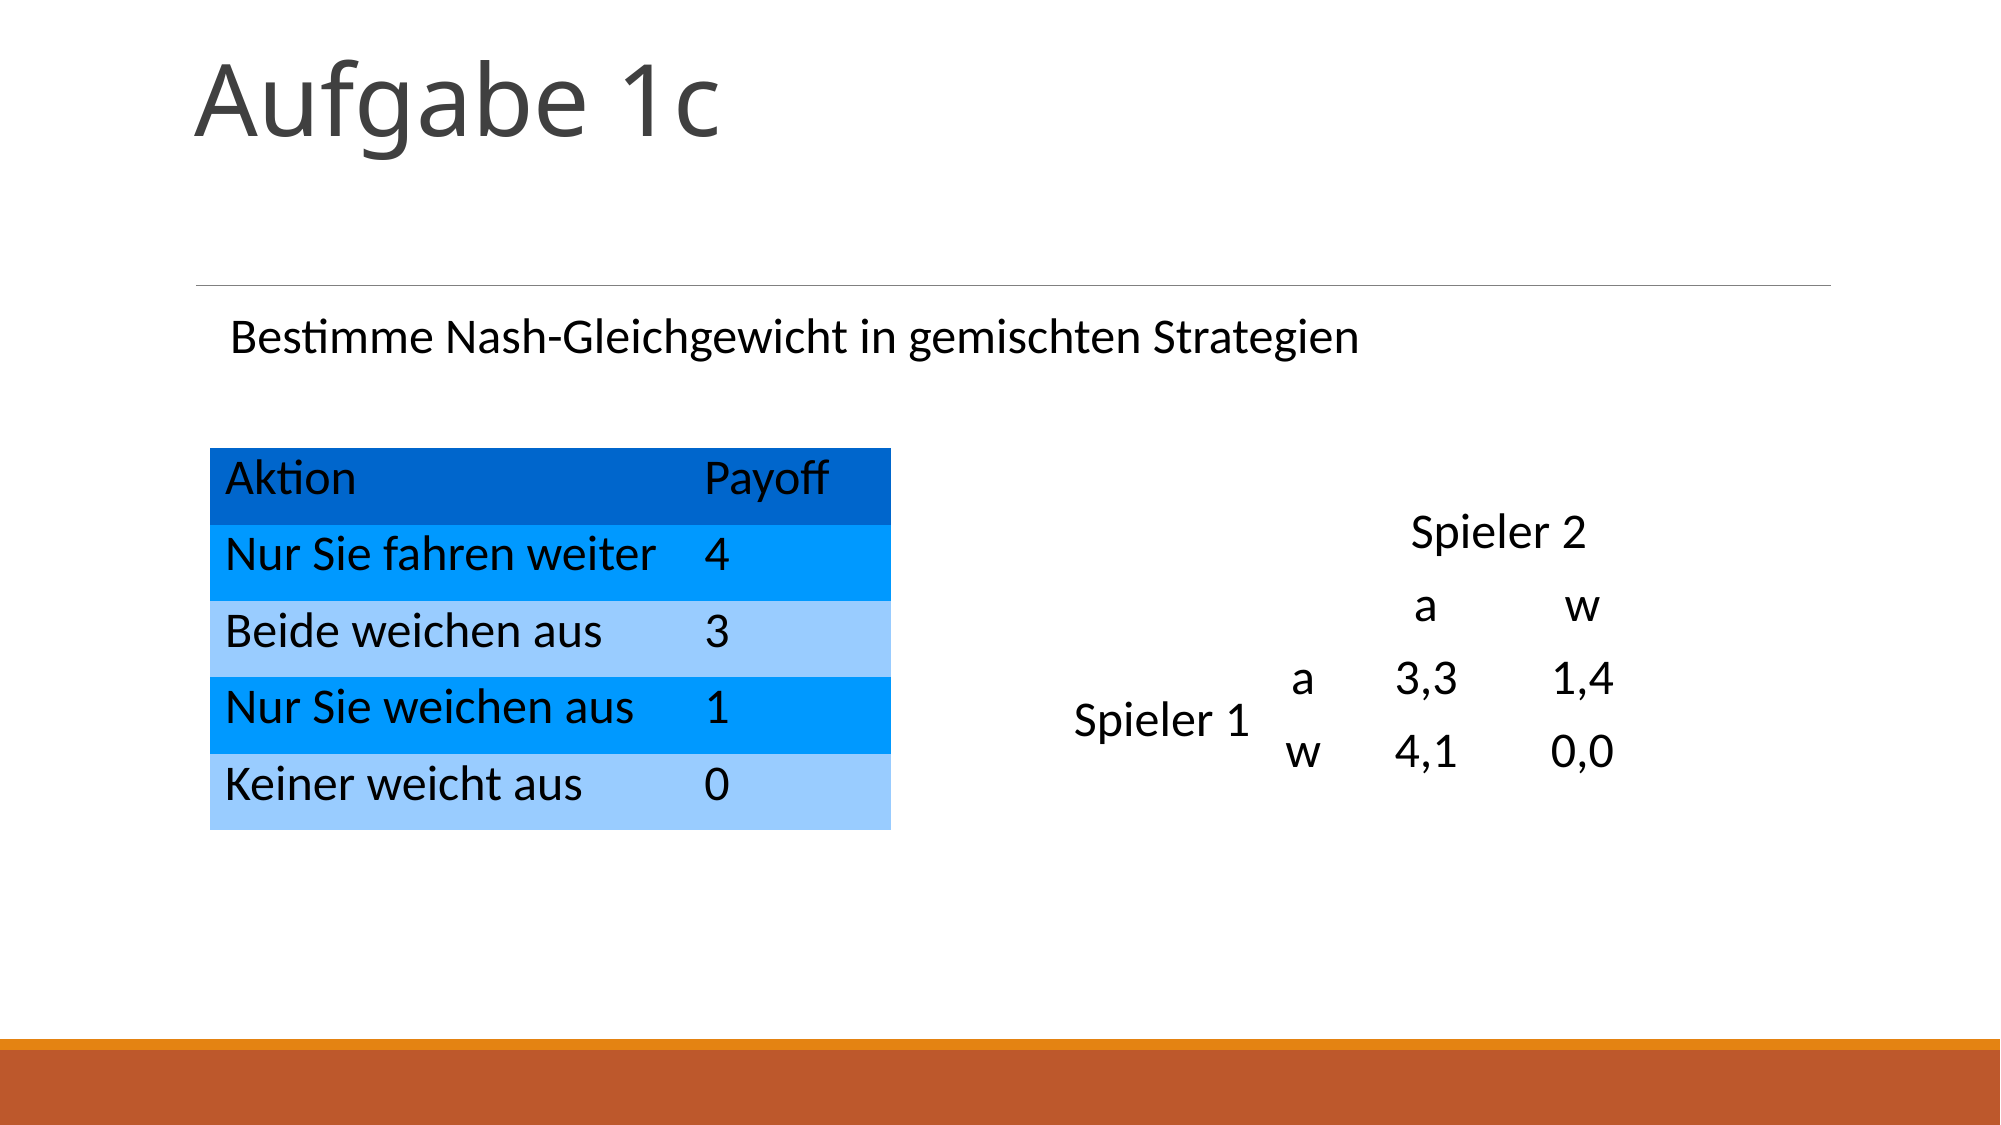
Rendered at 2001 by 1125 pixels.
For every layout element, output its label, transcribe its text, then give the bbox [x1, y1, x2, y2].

table_header Spieler 2 [1343, 505, 1655, 578]
table_cell 3 [690, 601, 891, 677]
table_cell Beide weichen aus [210, 601, 690, 677]
table_header Aktion [210, 448, 690, 525]
table_cell Nur Sie fahren weiter [210, 525, 690, 601]
table_cell 1 [690, 677, 891, 754]
table_header [1068, 505, 1343, 650]
text_box Bestimme Nash-Gleichgewicht in gemischten Strategien [179, 302, 1830, 963]
table_cell a [1264, 650, 1343, 723]
table_cell 1,4 [1509, 650, 1655, 723]
table_cell 0,0 [1509, 723, 1655, 796]
table_cell w [1264, 723, 1343, 796]
table_cell 4 [690, 525, 891, 601]
table_cell 0 [690, 754, 891, 830]
table_cell Nur Sie weichen aus [210, 677, 690, 754]
table_cell 4,1 [1343, 723, 1509, 796]
table_cell w [1509, 578, 1655, 650]
title Aufgabe 1c [179, 47, 1830, 286]
table_cell Spieler 1 [1068, 650, 1264, 796]
table_cell 3,3 [1343, 650, 1509, 723]
table_header Payoff [690, 448, 891, 525]
table_cell a [1343, 578, 1509, 650]
table_cell Keiner weicht aus [210, 754, 690, 830]
